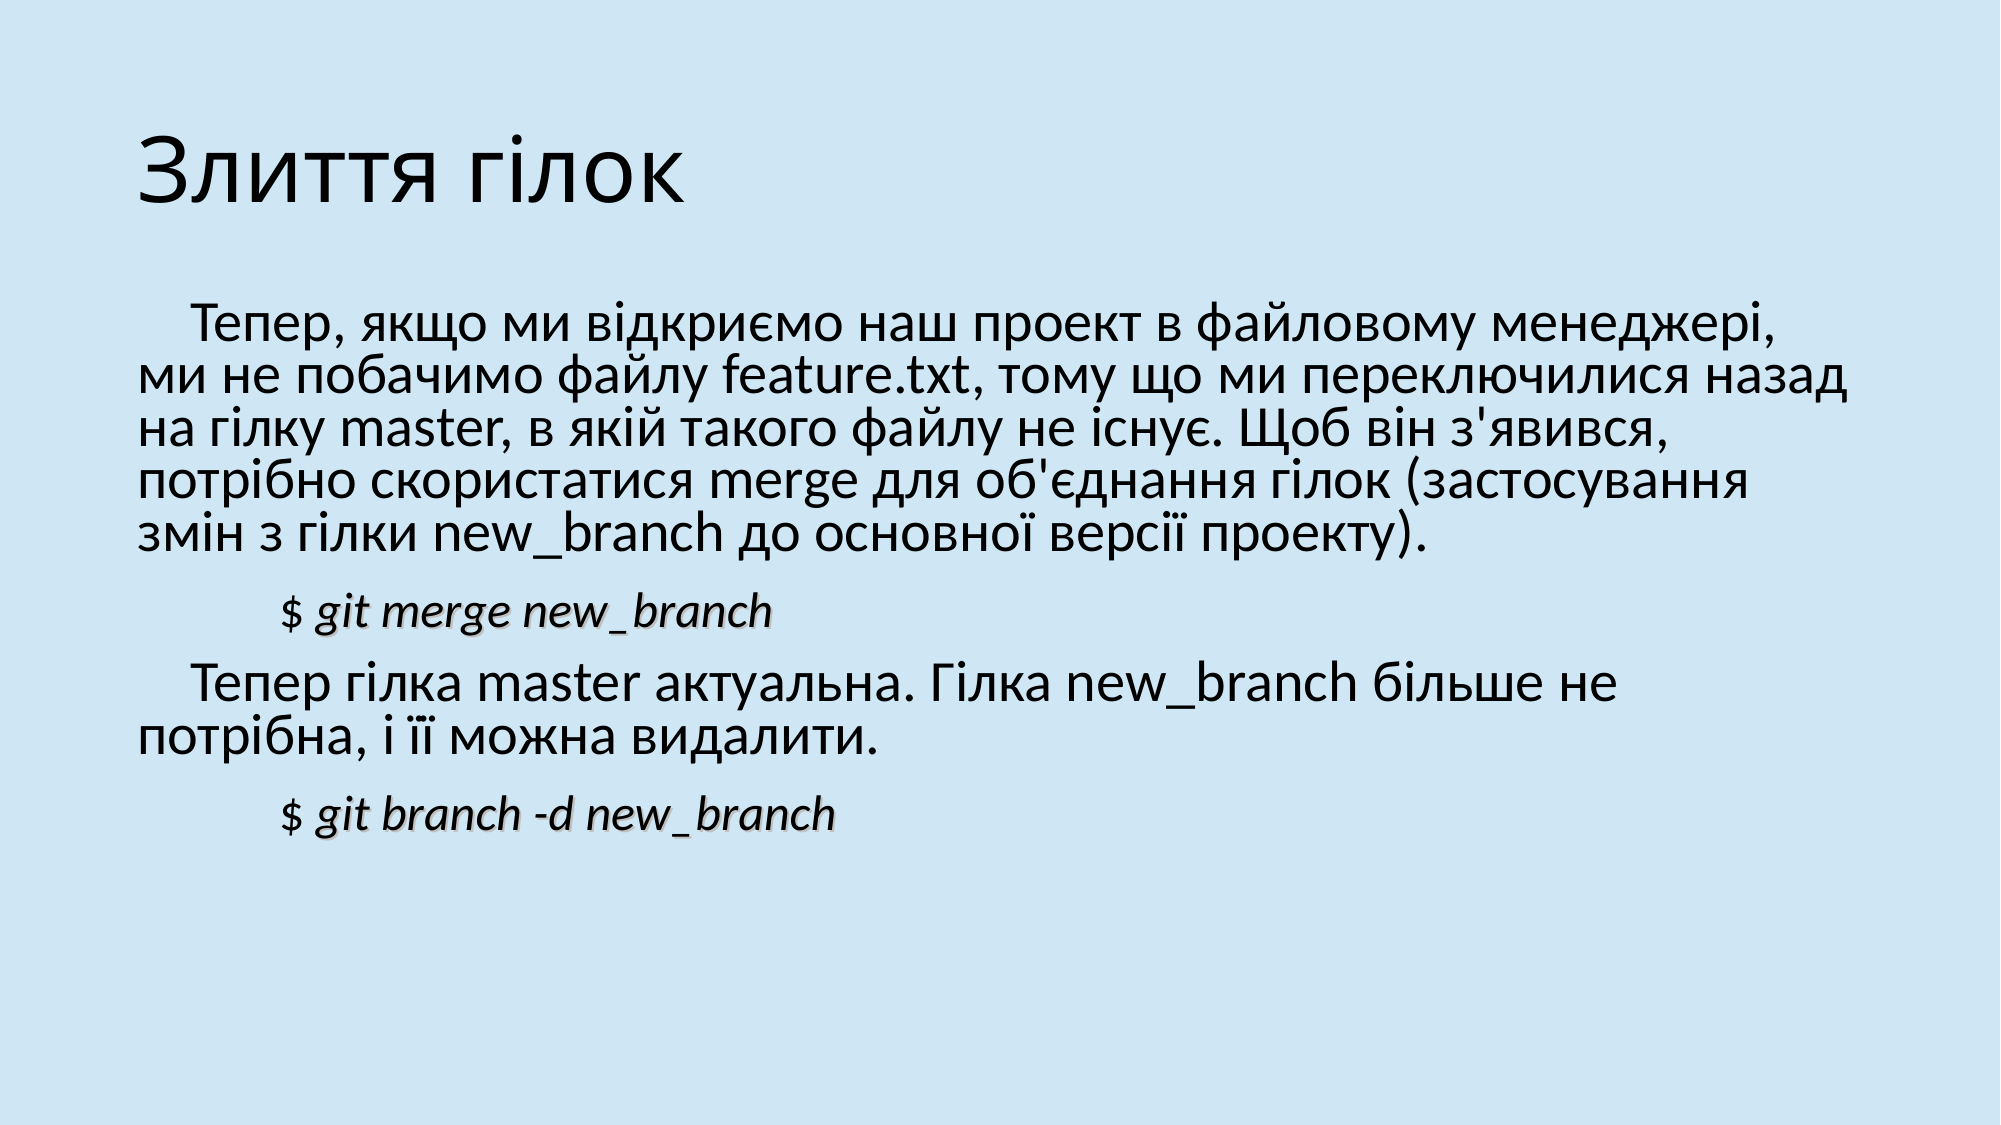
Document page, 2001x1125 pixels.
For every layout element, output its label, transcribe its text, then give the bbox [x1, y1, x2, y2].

title Злиття гілок [137, 59, 1863, 278]
list Тепер, якщо ми відкриємо наш проект в файловому менеджері, ми не побачимо файлу feature.txt, тому що ми переключилися назад на гілку master, в якій такого файлу не існує. Щоб він з'явився, потрібно скористатися merge для об'єднання гілок (застосування змін з гілки new_branch до основної версії проекту). $ git merge new_branch Тепер гілка master актуальна. Гілка new_branch більше не потрібна, і її можна видалити. $ git branch -d new_branch [137, 299, 1863, 1014]
